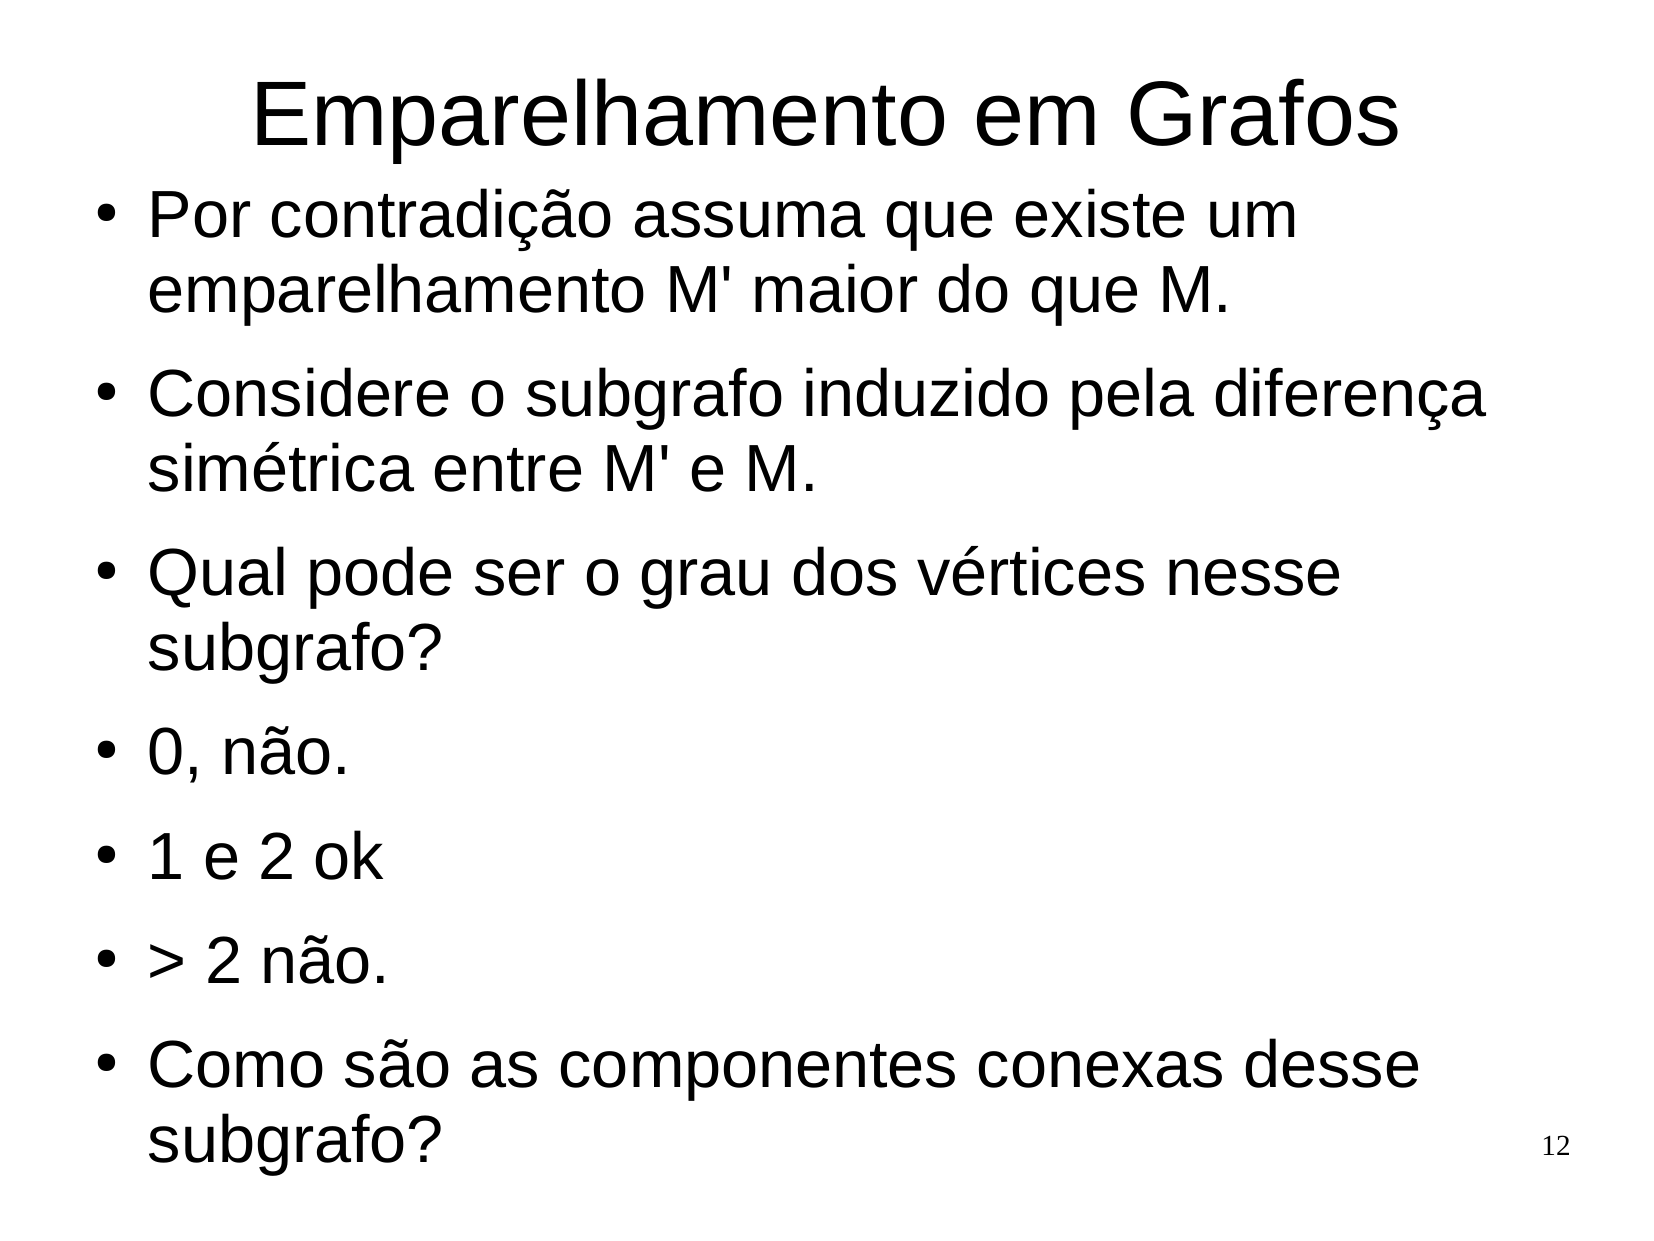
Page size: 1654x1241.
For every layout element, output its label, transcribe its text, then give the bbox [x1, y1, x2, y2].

title Emparelhamento em Grafos [82, 49, 1571, 178]
list Por contradição assuma que existe um emparelhamento M' maior do que M. Considere o subgrafo induzido pela diferença simétrica entre M' e M. Qual pode ser o grau dos vértices nesse subgrafo? 0, não. 1 e 2 ok > 2 não. Como são as componentes conexas desse subgrafo? [76, 177, 1565, 1177]
